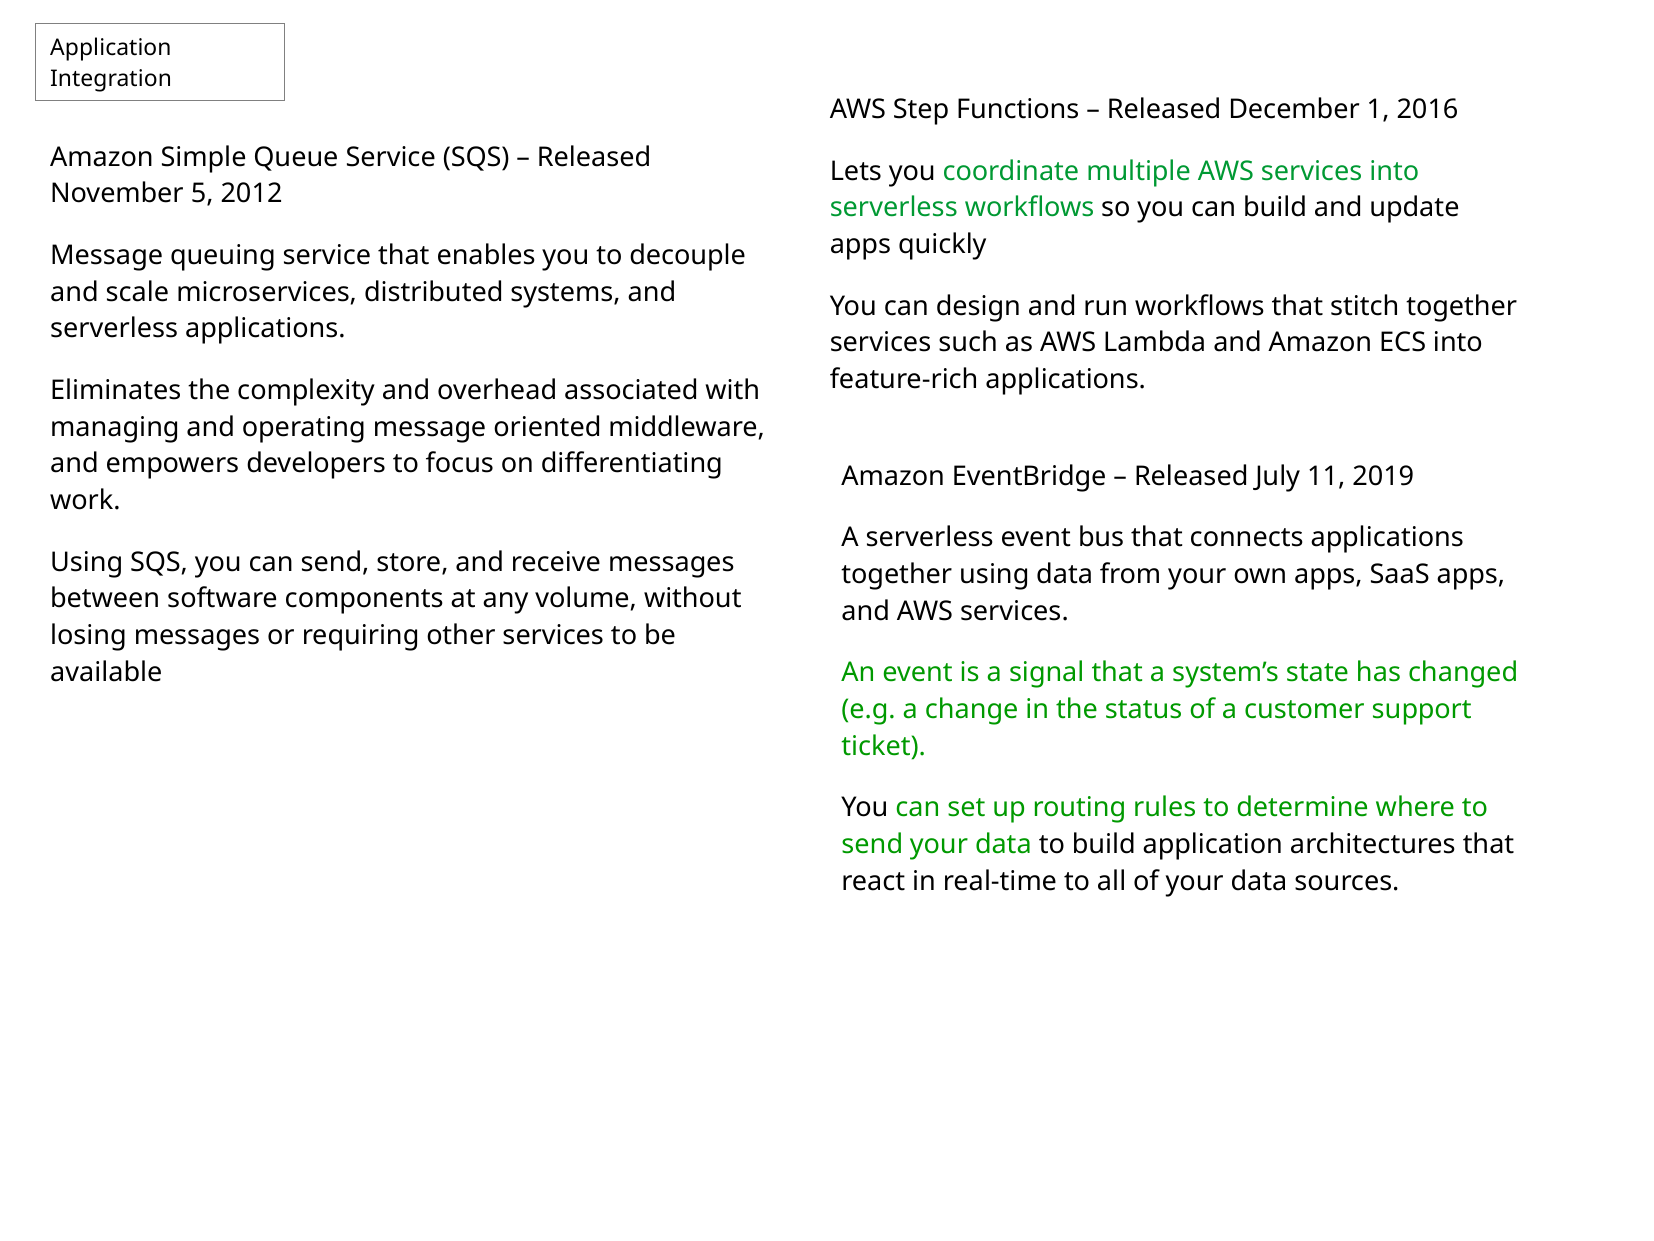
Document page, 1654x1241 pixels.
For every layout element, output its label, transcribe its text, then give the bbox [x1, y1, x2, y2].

text_box [36, 82, 284, 100]
text_box [1060, 336, 1066, 346]
text_box [18, 82, 1630, 733]
text_box Amazon Simple Queue Service (SQS) – Released November 5, 2012 Message queuing service that enables you to decouple and scale microservices, distributed systems, and serverless applications. Eliminates the complexity and overhead associated with managing and operating message oriented middleware, and empowers developers to focus on differentiating work. Using SQS, you can send, store, and receive messages between software components at any volume, without losing messages or requiring other services to be available [35, 129, 782, 525]
text_box AWS Step Functions – Released December 1, 2016 Lets you coordinate multiple AWS services into serverless workflows so you can build and update apps quickly You can design and run workflows that stitch together services such as AWS Lambda and Amazon ECS into feature-rich applications. [814, 82, 1536, 336]
text_box Application Integration [35, 23, 285, 63]
text_box [1249, 338, 1257, 349]
text_box [956, 336, 963, 349]
text_box [1162, 338, 1170, 349]
text_box [1071, 336, 1077, 347]
text_box [1046, 336, 1052, 343]
text_box [872, 336, 880, 348]
text_box [1274, 336, 1280, 343]
text_box [1178, 338, 1186, 349]
text_box [1343, 338, 1351, 349]
text_box [1470, 338, 1478, 349]
text_box Amazon EventBridge – Released July 11, 2019 A serverless event bus that connects applications together using data from your own apps, SaaS apps, and AWS services. An event is a signal that a system’s state has changed (e.g. a change in the status of a customer support ticket). You can set up routing rules to determine where to send your data to build application architectures that react in real-time to all of your data sources. [826, 448, 1560, 815]
